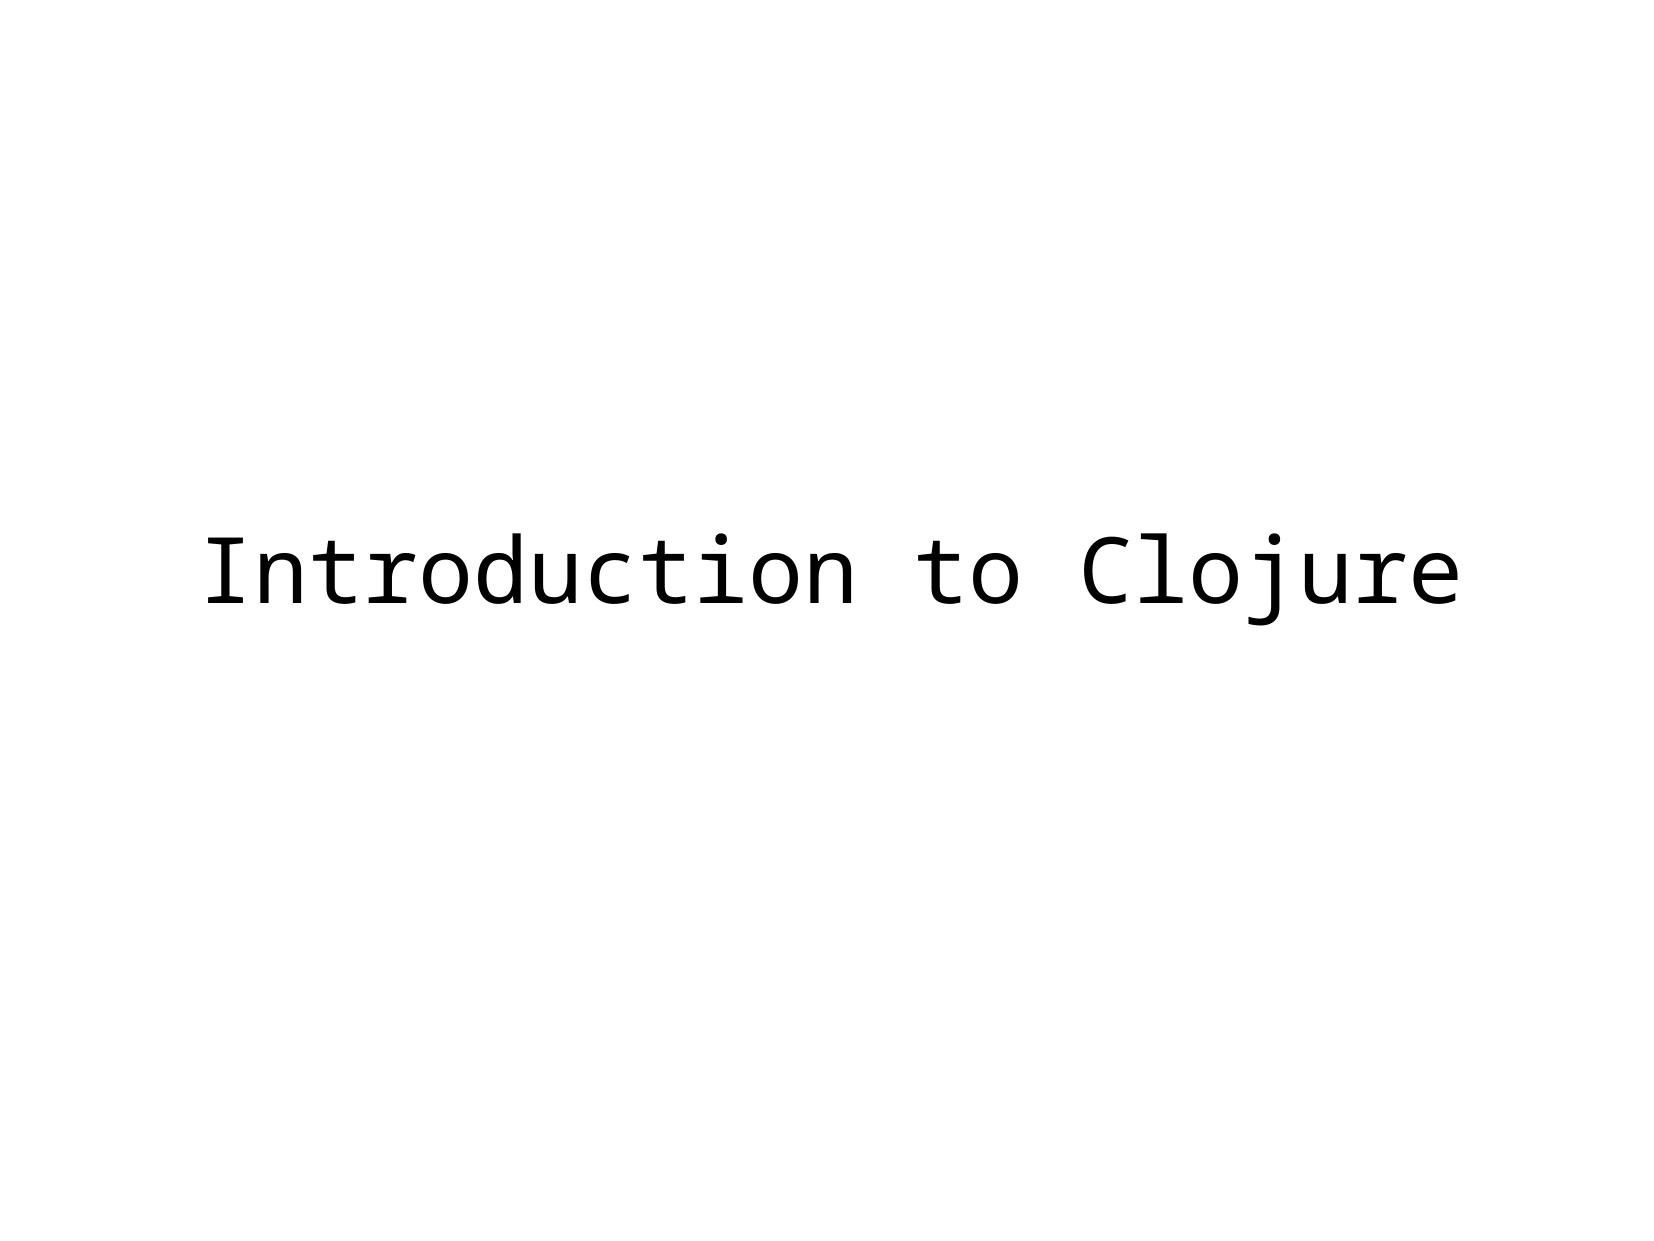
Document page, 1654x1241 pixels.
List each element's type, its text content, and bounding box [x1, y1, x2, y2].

title Introduction to Clojure [86, 465, 1576, 673]
